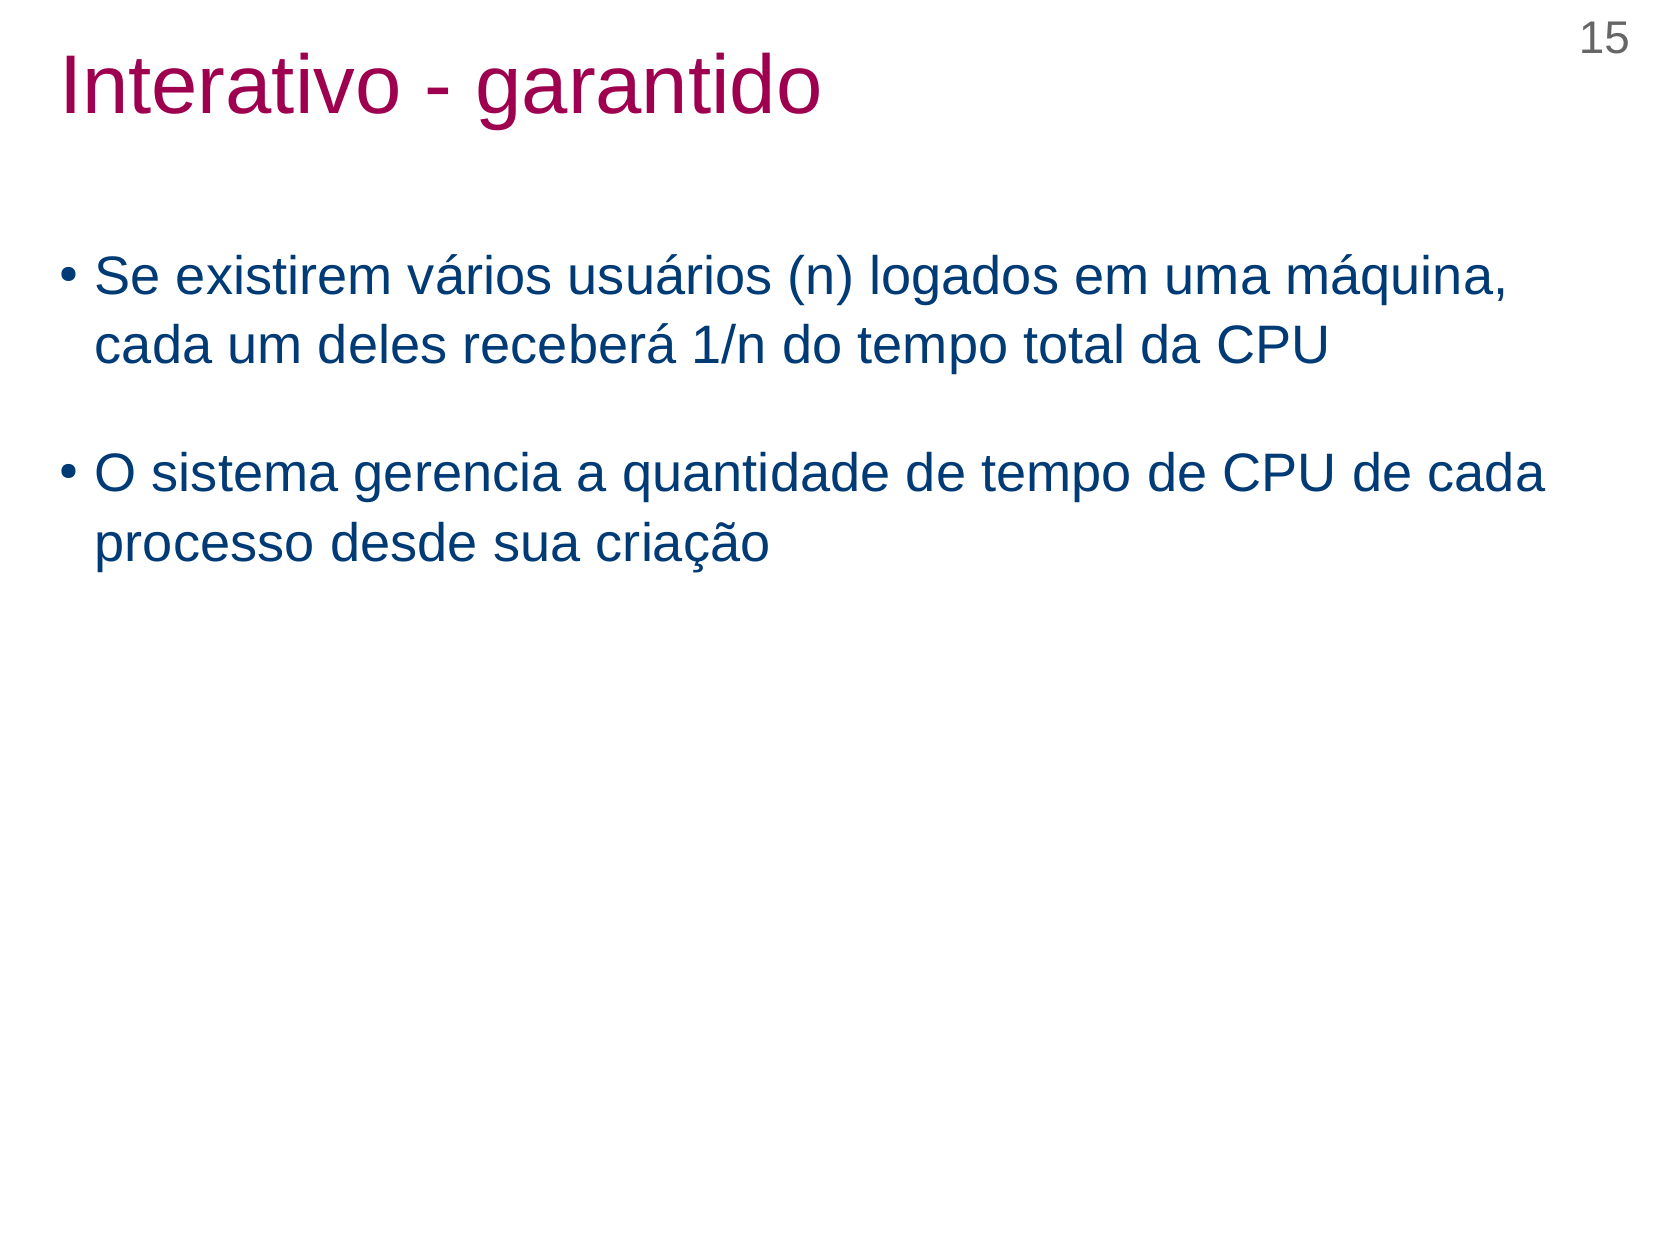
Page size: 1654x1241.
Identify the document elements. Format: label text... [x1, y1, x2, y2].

title Interativo - garantido [59, 29, 1595, 148]
list Se existirem vários usuários (n) logados em uma máquina, cada um deles receberá 1/n do tempo total da CPU O sistema gerencia a quantidade de tempo de CPU de cada processo desde sua criação [59, 236, 1595, 1211]
